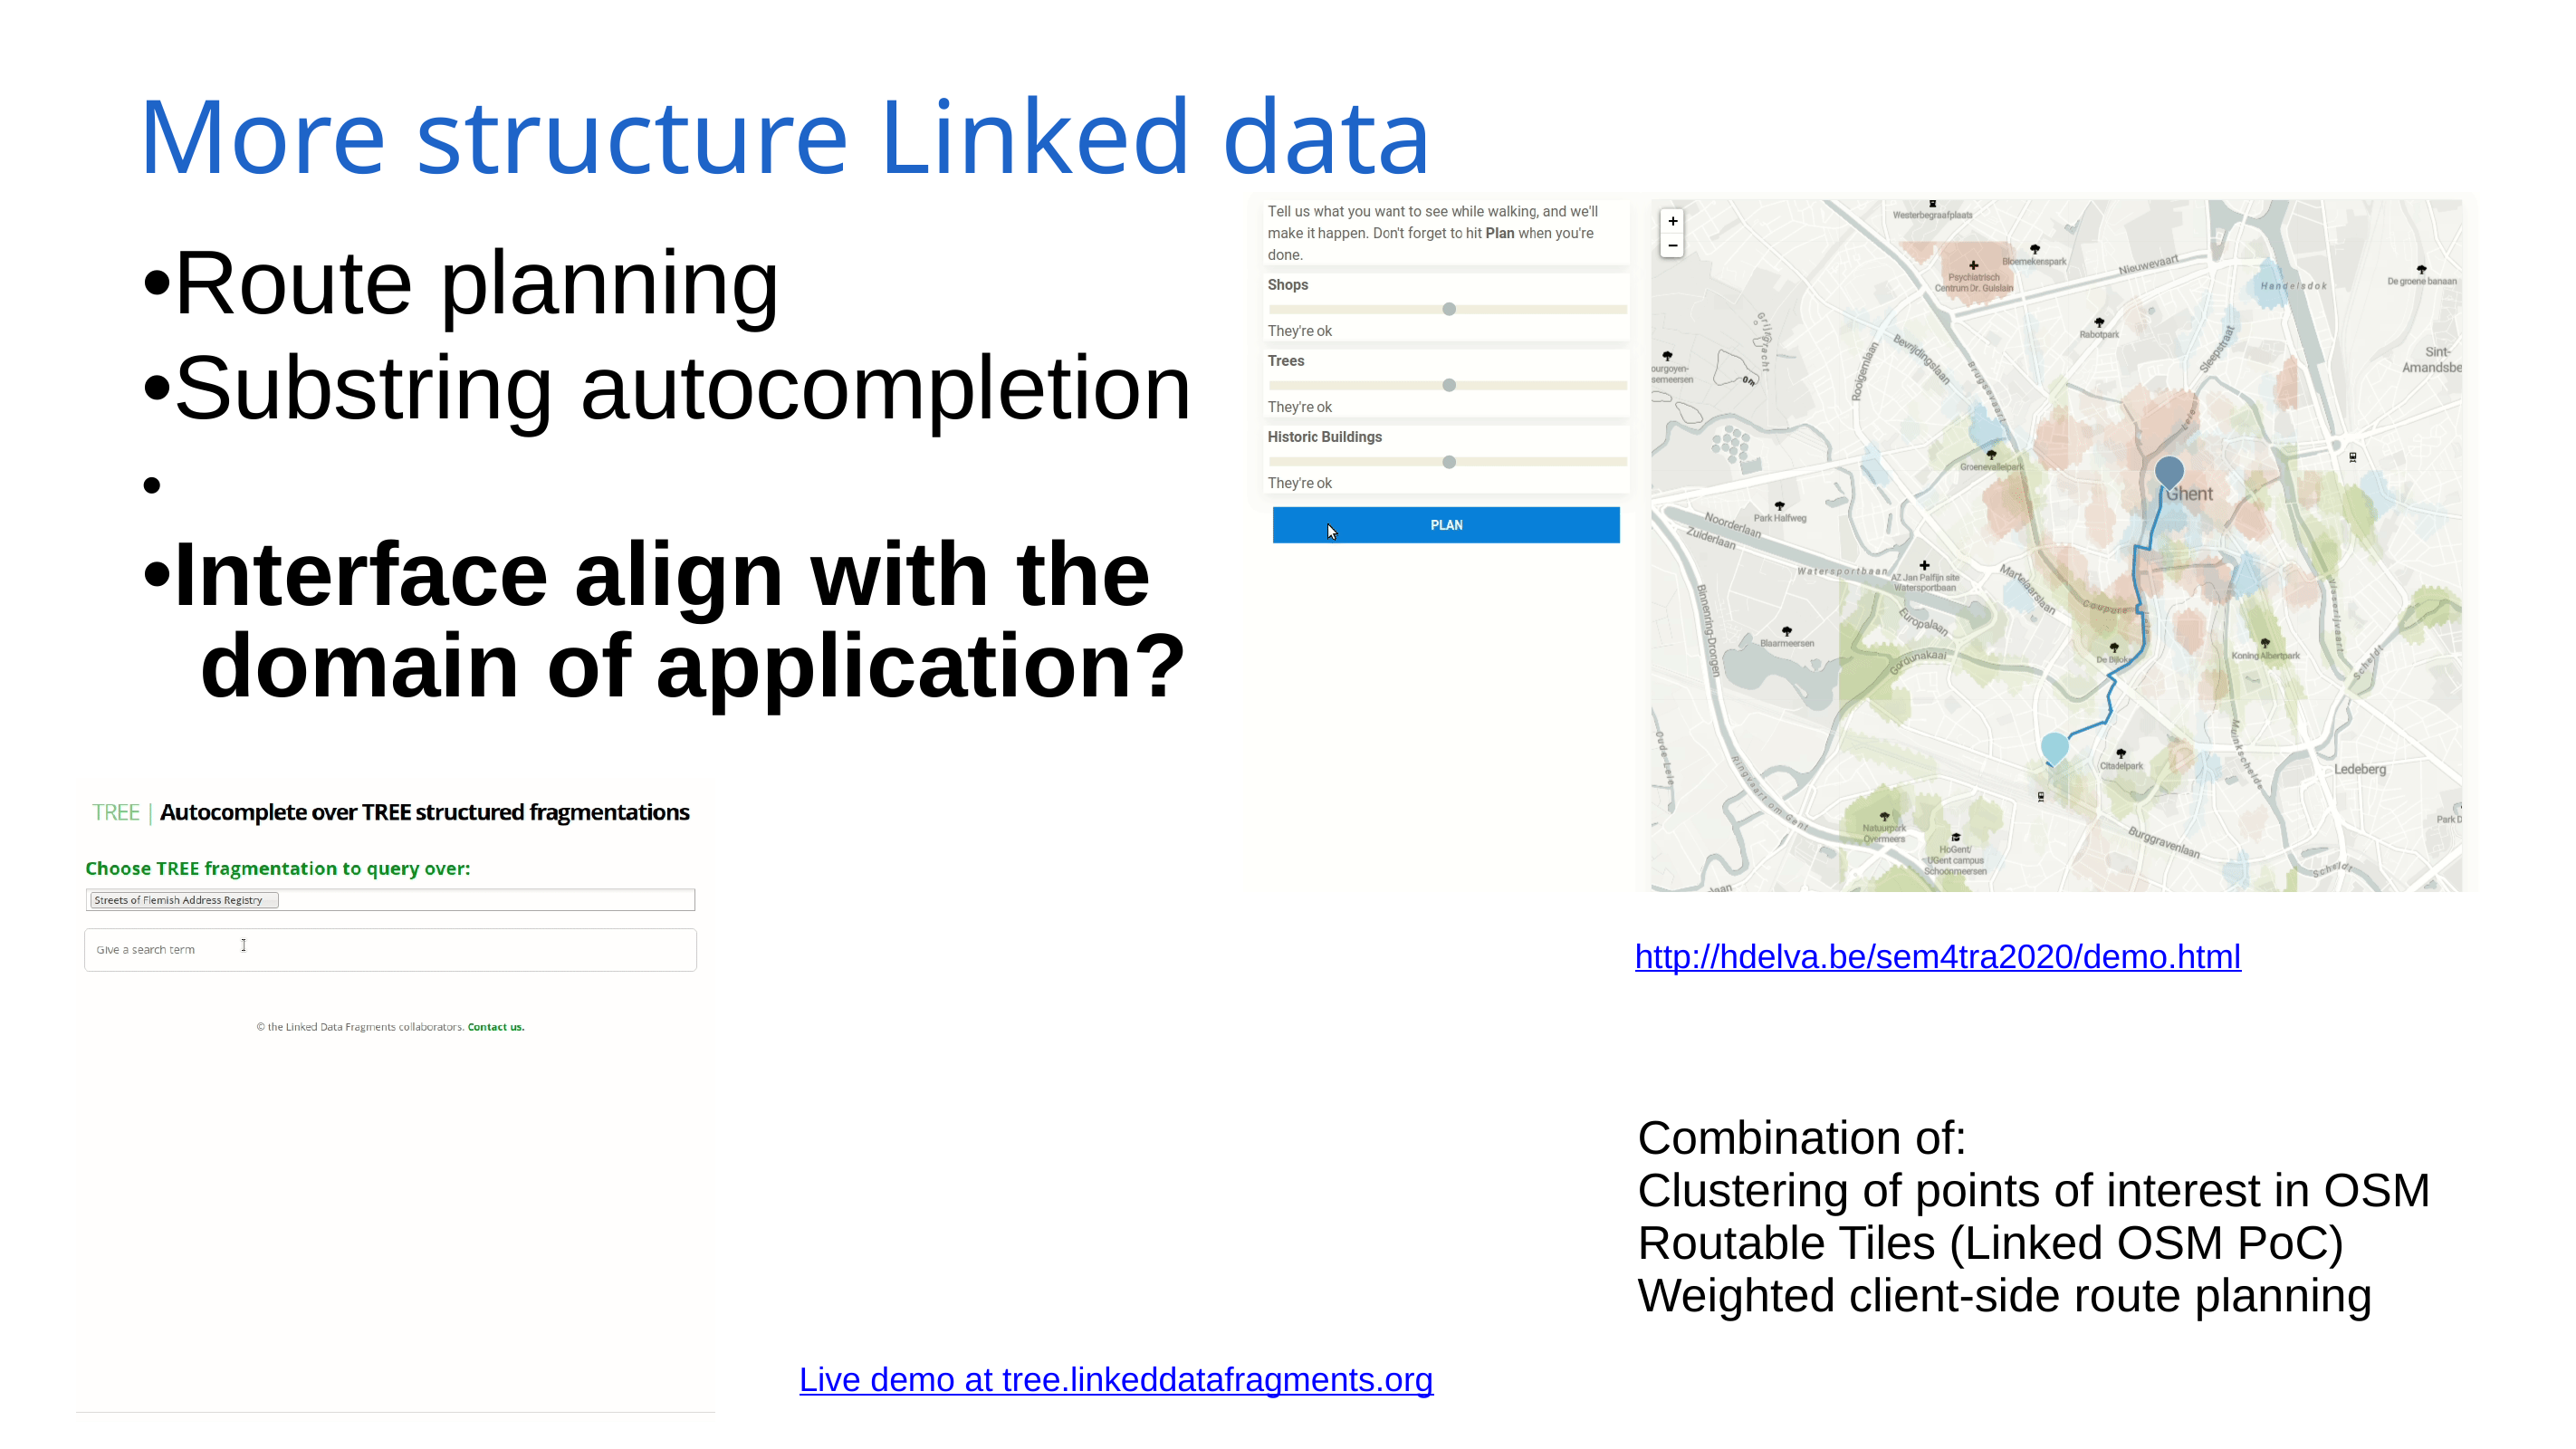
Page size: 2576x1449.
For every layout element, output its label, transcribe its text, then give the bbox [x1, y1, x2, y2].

list Route planning Substring autocompletion Interface align with the domain of application? [124, 234, 2456, 1229]
title More structure Linked data [123, 76, 2456, 206]
text_box http://hdelva.be/sem4tra2020/demo.html [1621, 930, 2576, 1047]
text_box Live demo at tree.linkeddatafragments.org [785, 1348, 1476, 1435]
picture [1243, 192, 2480, 892]
picture [76, 778, 715, 1422]
text_box Combination of: Clustering of points of interest in OSM Routable Tiles (Linked OSM PoC) Weighted client-side route planning [1623, 1067, 2456, 1338]
